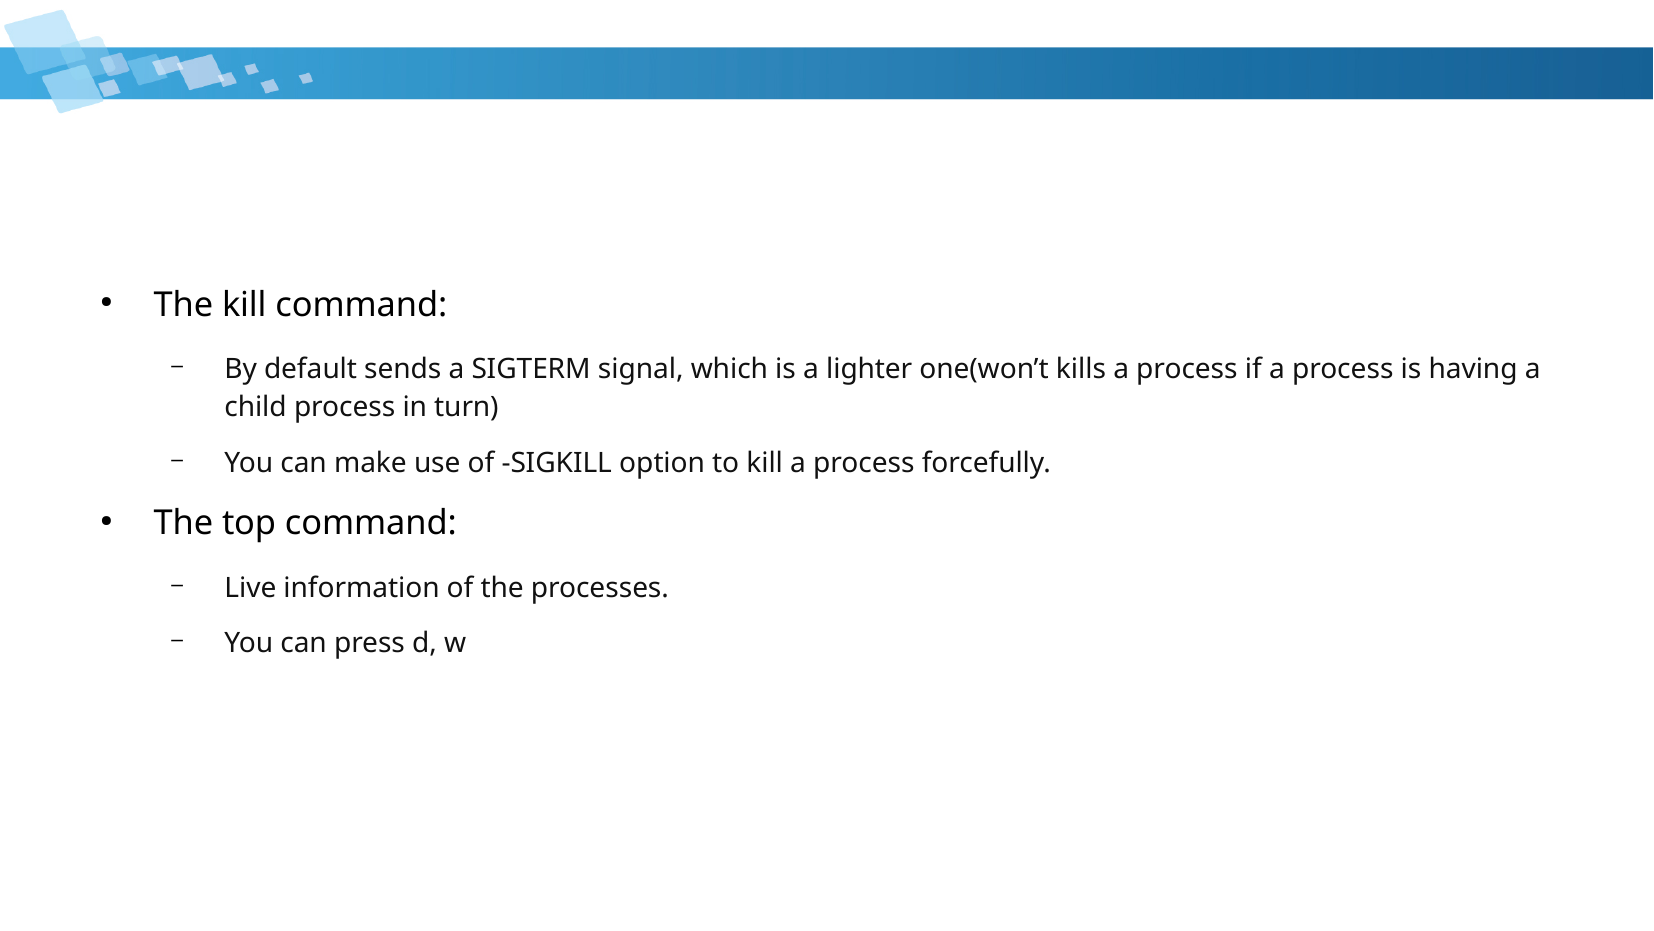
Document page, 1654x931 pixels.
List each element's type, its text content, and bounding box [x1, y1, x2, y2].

picture [0, 0, 1653, 929]
list The kill command: By default sends a SIGTERM signal, which is a lighter one(won’t kills a process if a process is having a child process in turn) You can make use of -SIGKILL option to kill a process forcefully. The top command: Live information of the processes. You can press d, w [82, 279, 1571, 820]
